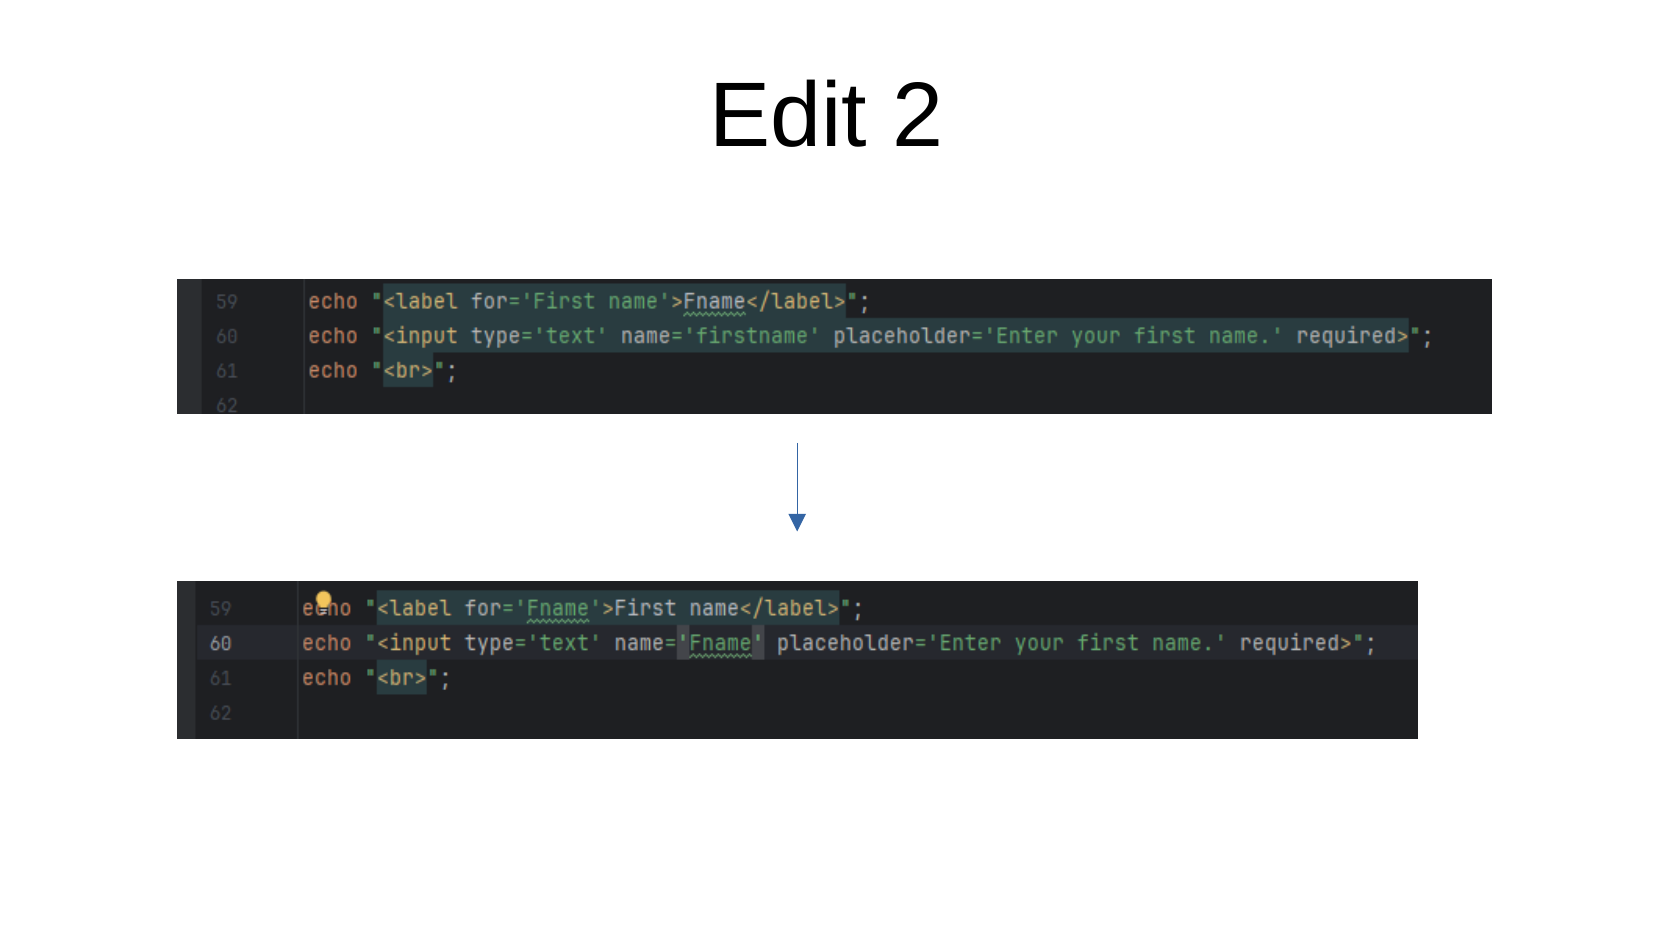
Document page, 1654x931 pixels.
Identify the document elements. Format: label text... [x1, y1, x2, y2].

title Edit 2 [82, 37, 1571, 193]
picture [177, 279, 1492, 414]
picture [177, 581, 1418, 739]
